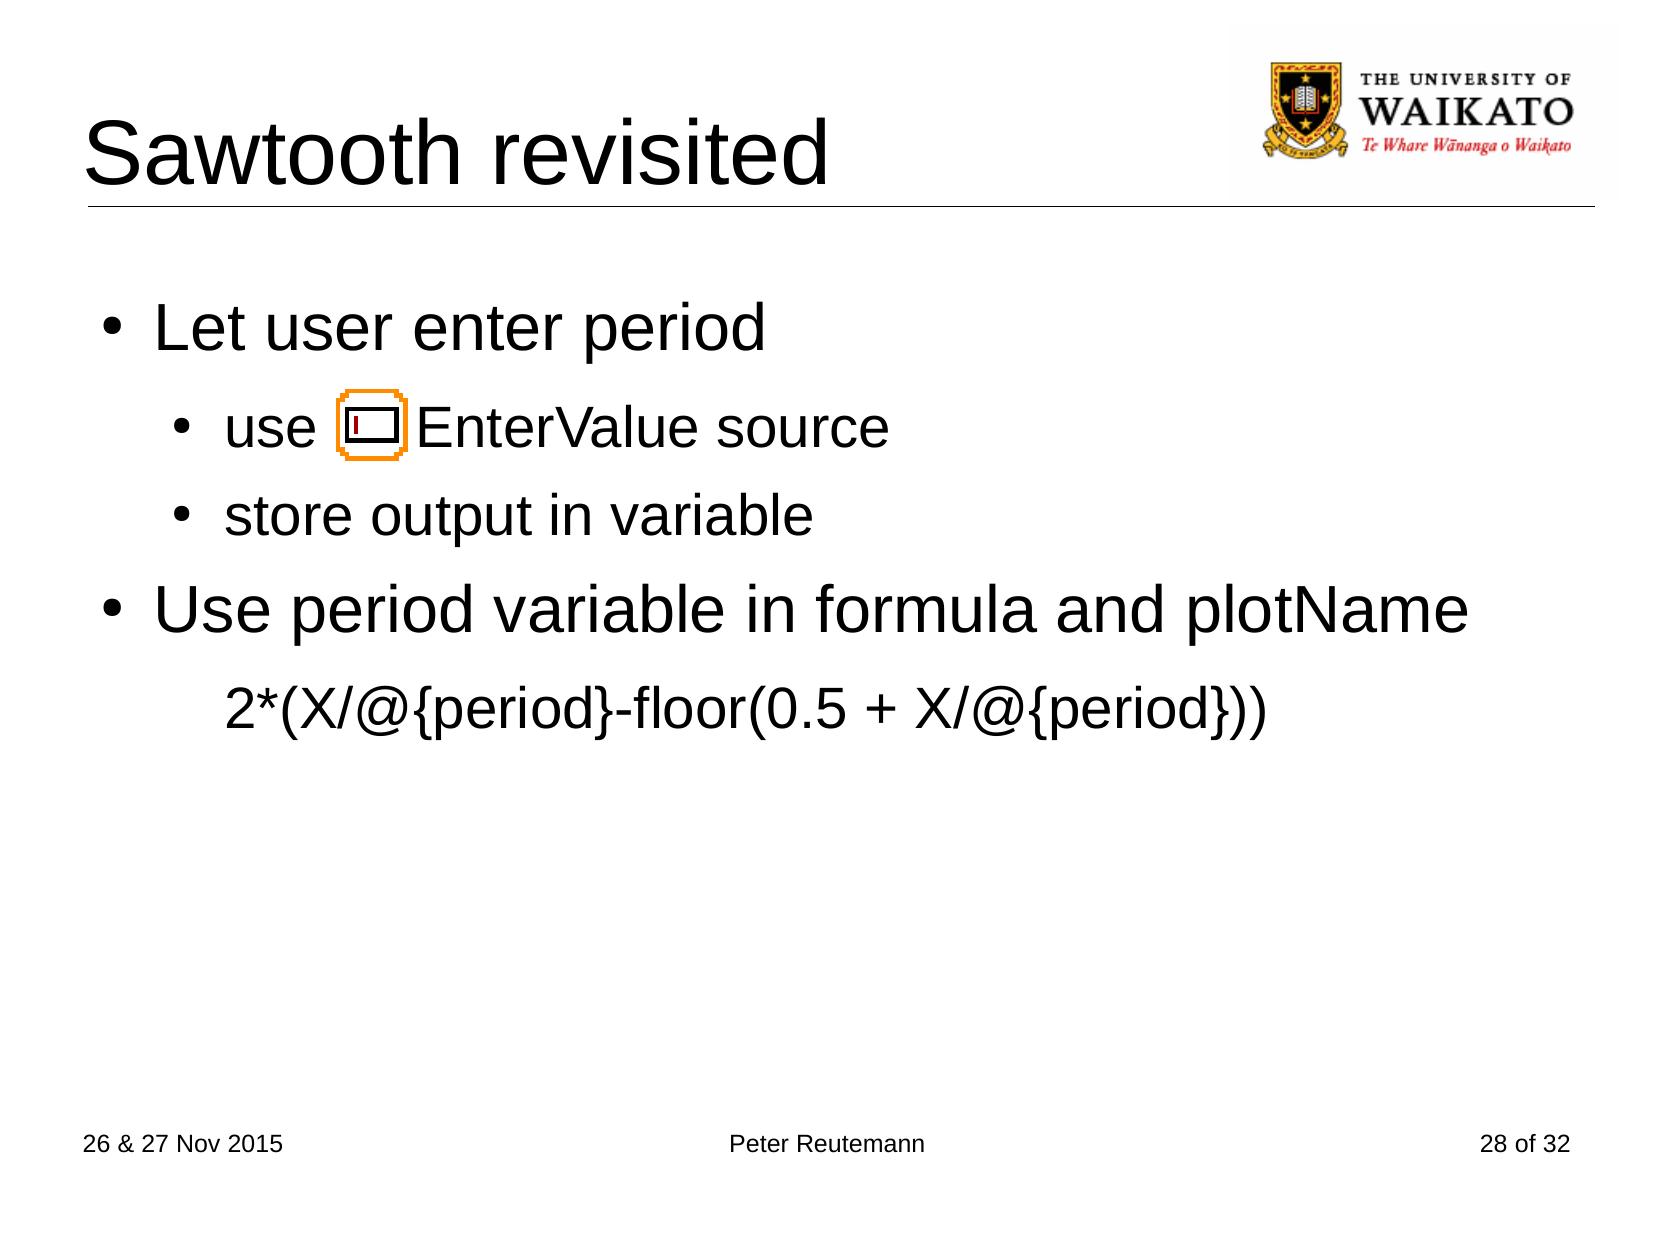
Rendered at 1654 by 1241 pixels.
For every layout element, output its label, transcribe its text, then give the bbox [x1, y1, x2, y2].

picture [336, 389, 408, 462]
title Sawtooth revisited [82, 49, 1571, 257]
list Let user enter period use EnterValue source store output in variable Use period variable in formula and plotName 2*(X/@{period}-floor(0.5 + X/@{period})) [82, 290, 1571, 1010]
picture [1228, 24, 1619, 201]
